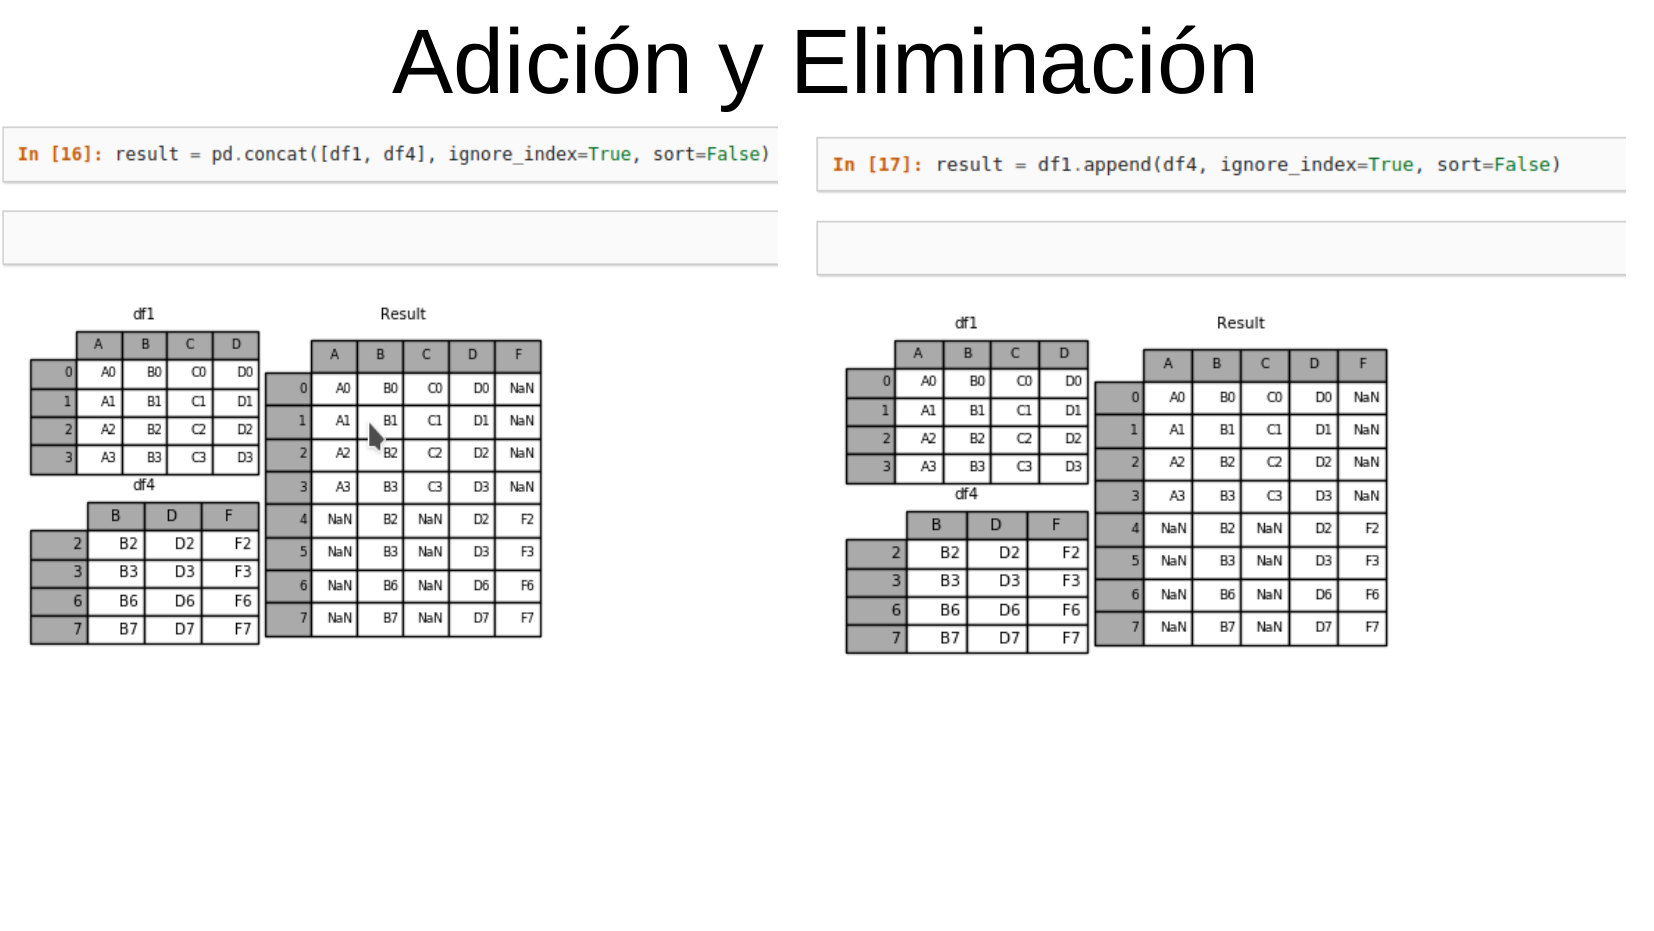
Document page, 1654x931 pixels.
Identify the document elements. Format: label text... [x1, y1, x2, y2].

title Adición y Eliminación [82, 0, 1571, 140]
picture [0, 112, 778, 673]
picture [799, 124, 1626, 685]
